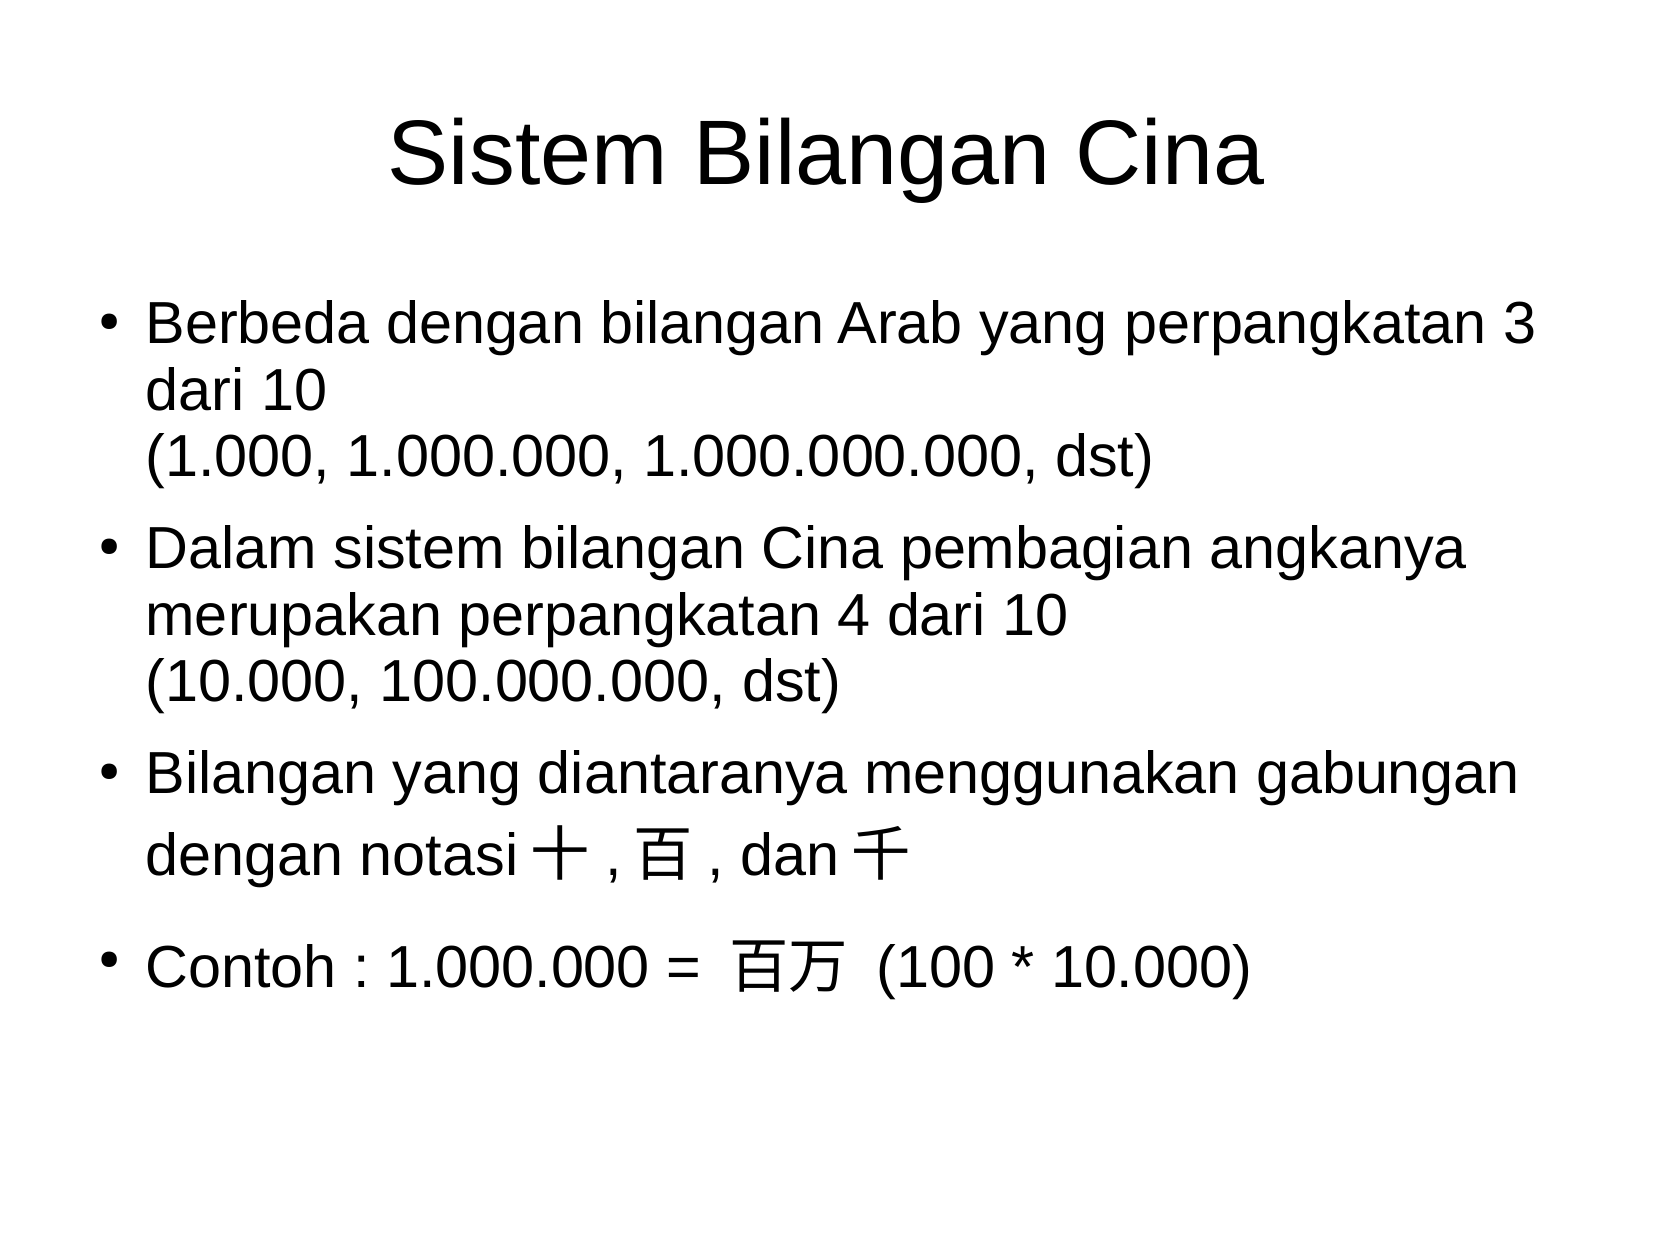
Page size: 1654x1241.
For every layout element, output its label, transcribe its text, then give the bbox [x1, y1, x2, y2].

list Berbeda dengan bilangan Arab yang perpangkatan 3 dari 10 (1.000, 1.000.000, 1.000.000.000, dst) Dalam sistem bilangan Cina pembagian angkanya merupakan perpangkatan 4 dari 10 (10.000, 100.000.000, dst) Bilangan yang diantaranya menggunakan gabungan dengan notasi十,百, dan千 Contoh : 1.000.000 = 百万 (100 * 10.000) [82, 290, 1571, 1010]
title Sistem Bilangan Cina [82, 49, 1571, 257]
